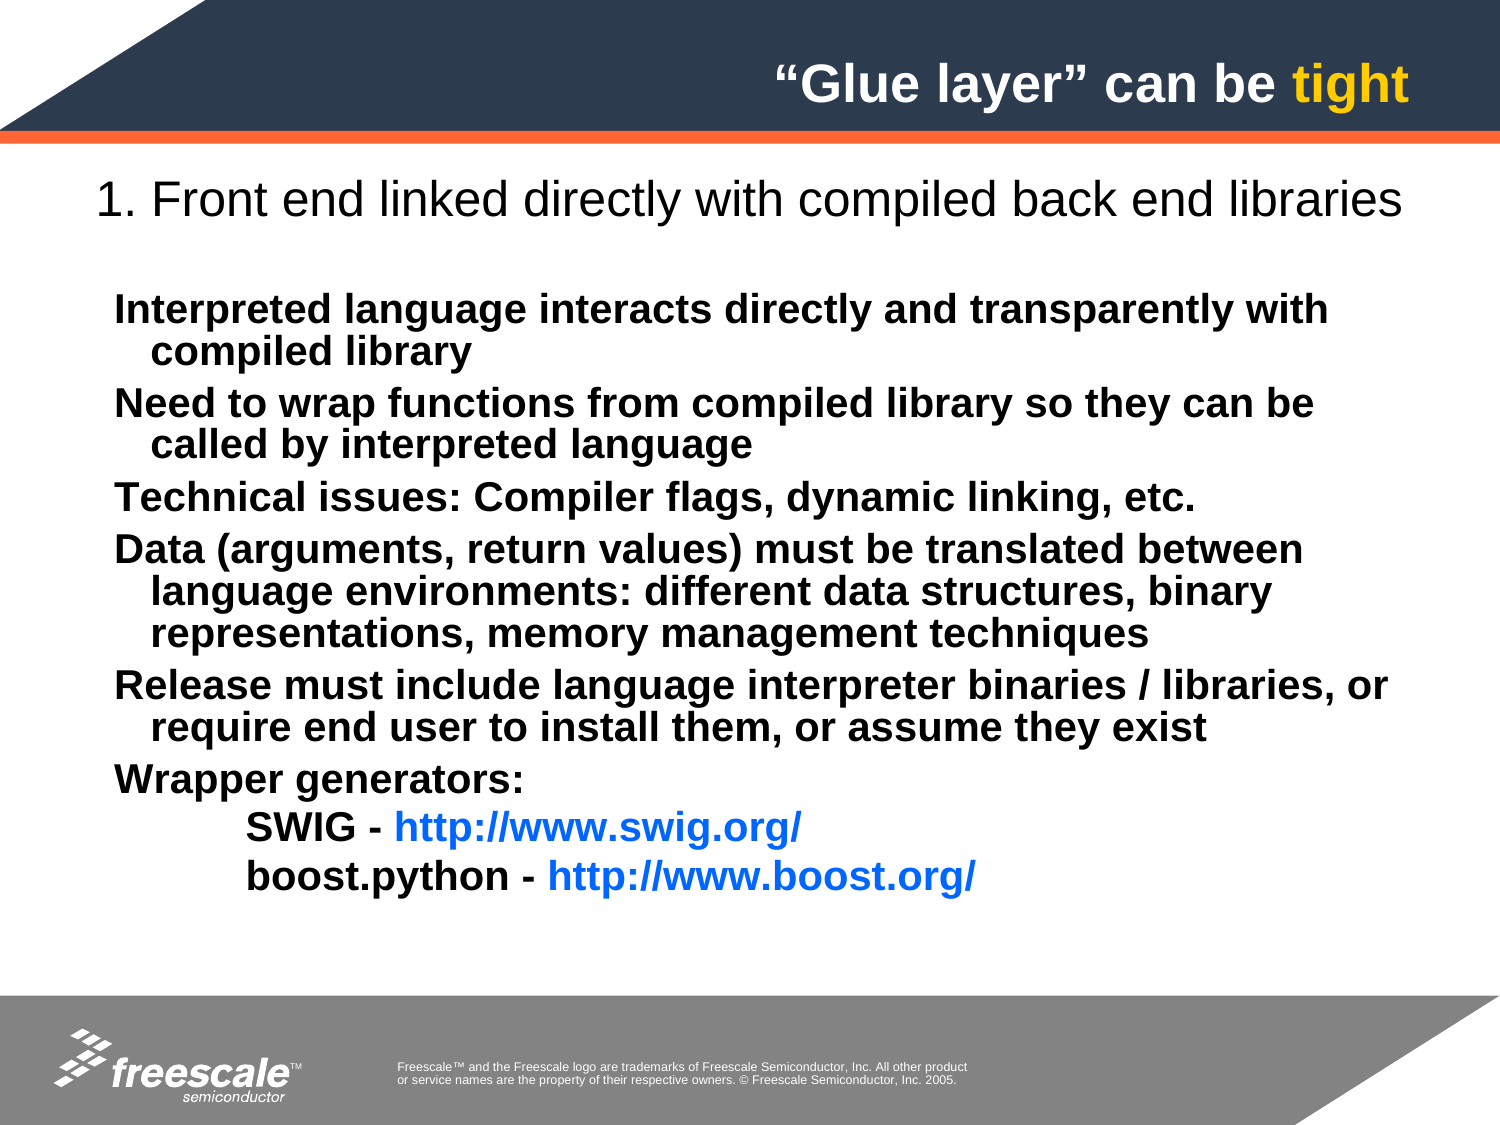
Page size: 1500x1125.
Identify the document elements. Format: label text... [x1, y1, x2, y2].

list 1. Front end linked directly with compiled back end libraries Interpreted language interacts directly and transparently with compiled library Need to wrap functions from compiled library so they can be called by interpreted language Technical issues: Compiler flags, dynamic linking, etc. Data (arguments, return values) must be translated between language environments: different data structures, binary representations, memory management techniques Release must include language interpreter binaries / libraries, or require end user to install them, or assume they exist Wrapper generators: SWIG - http://www.swig.org/ boost.python - http://www.boost.org/ [80, 167, 1431, 1125]
title “Glue layer” can be tight [75, 27, 1426, 146]
